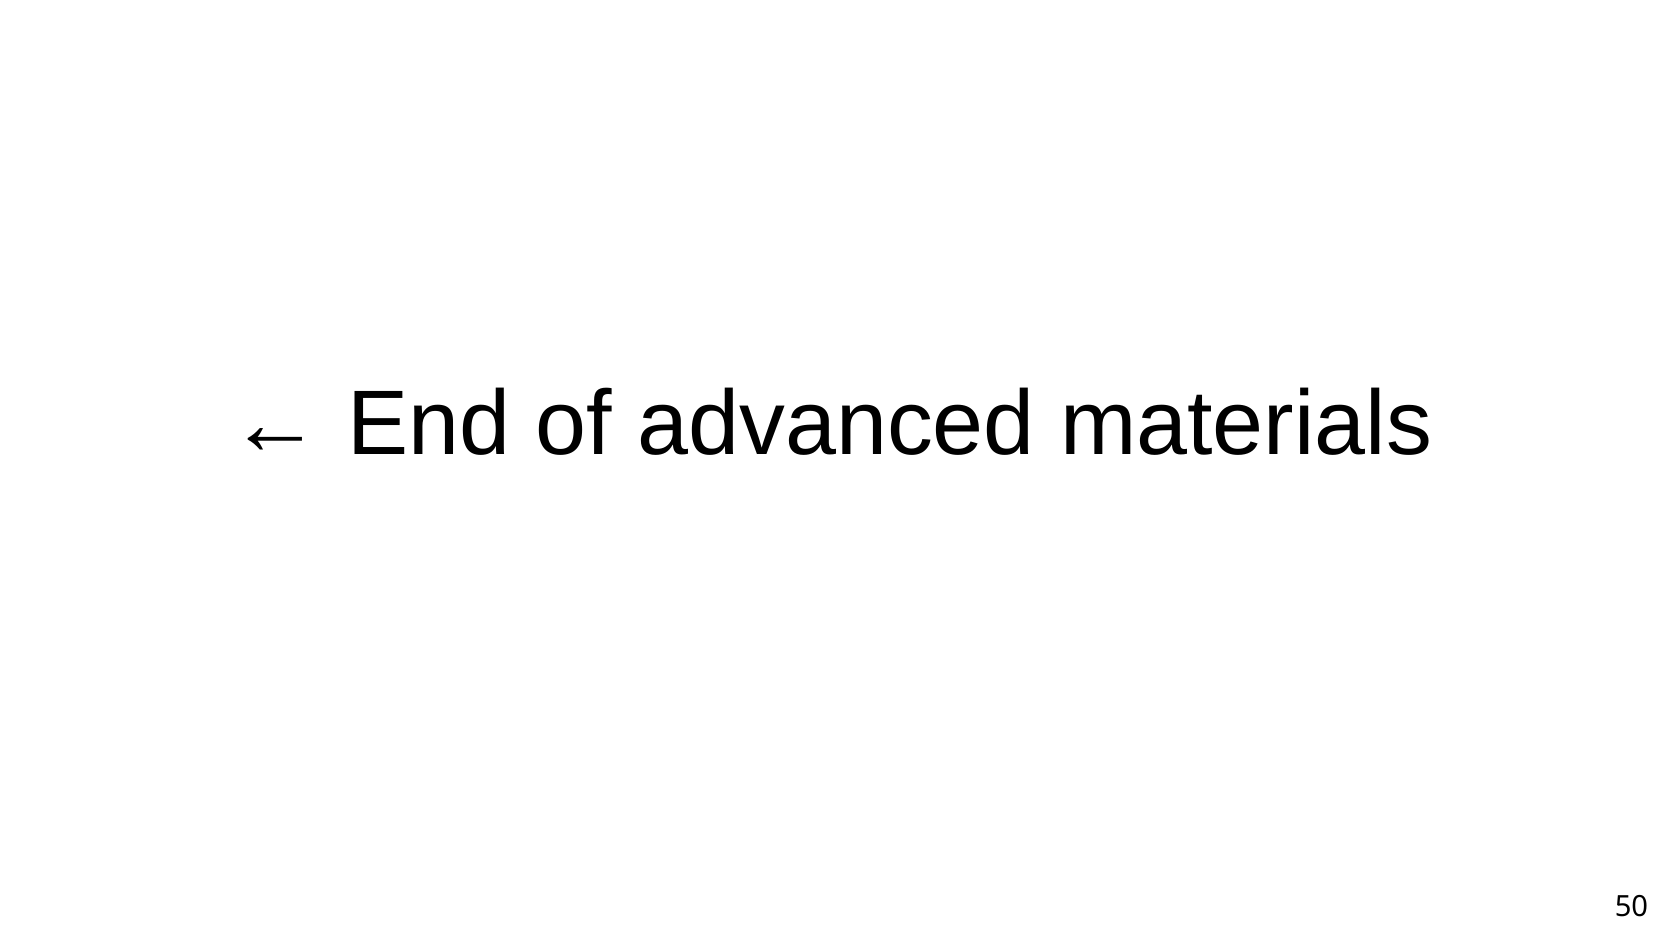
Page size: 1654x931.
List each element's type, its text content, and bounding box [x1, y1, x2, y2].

title ← End of advanced materials [87, 345, 1576, 501]
